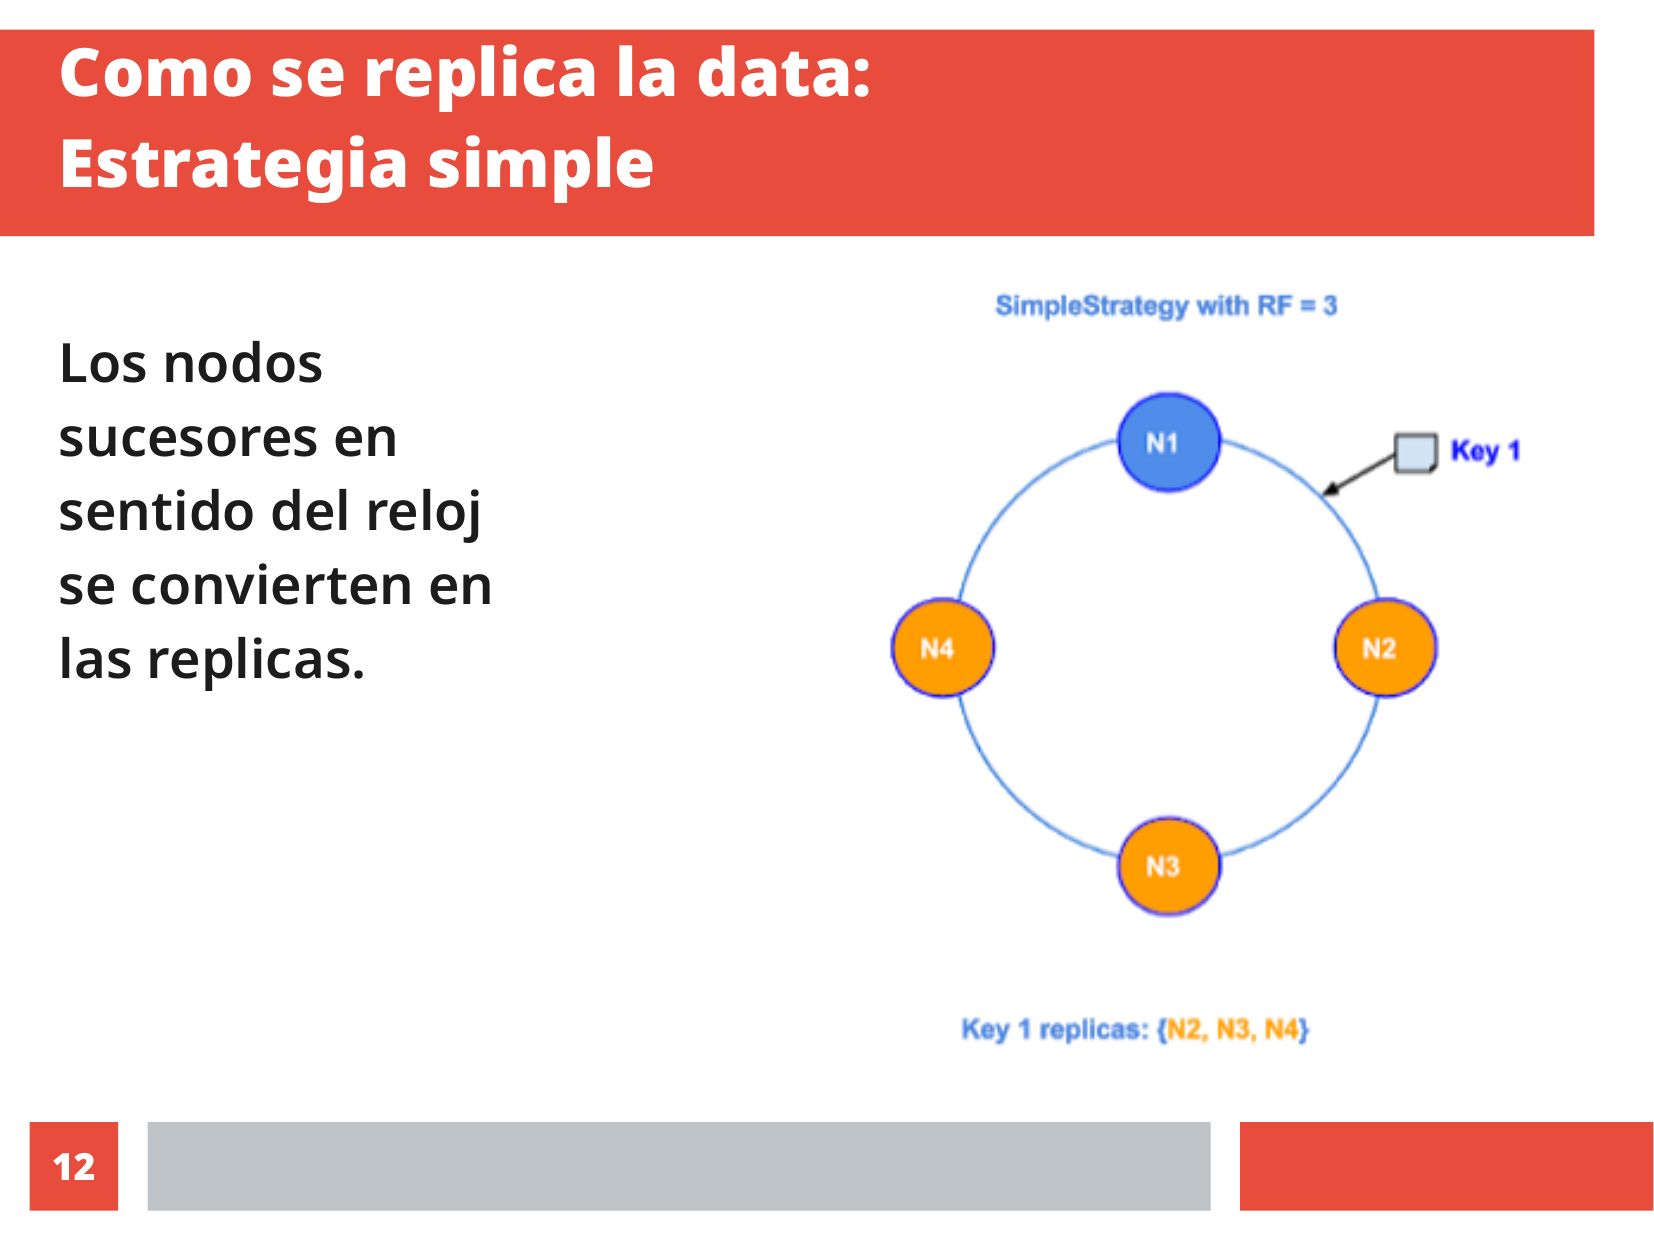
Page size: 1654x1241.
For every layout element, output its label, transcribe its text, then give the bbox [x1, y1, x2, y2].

picture [744, 251, 1601, 1099]
list Los nodos sucesores en sentido del reloj se convierten en las replicas. [59, 324, 544, 1093]
title Como se replica la data: Estrategia simple [59, 59, 1595, 207]
